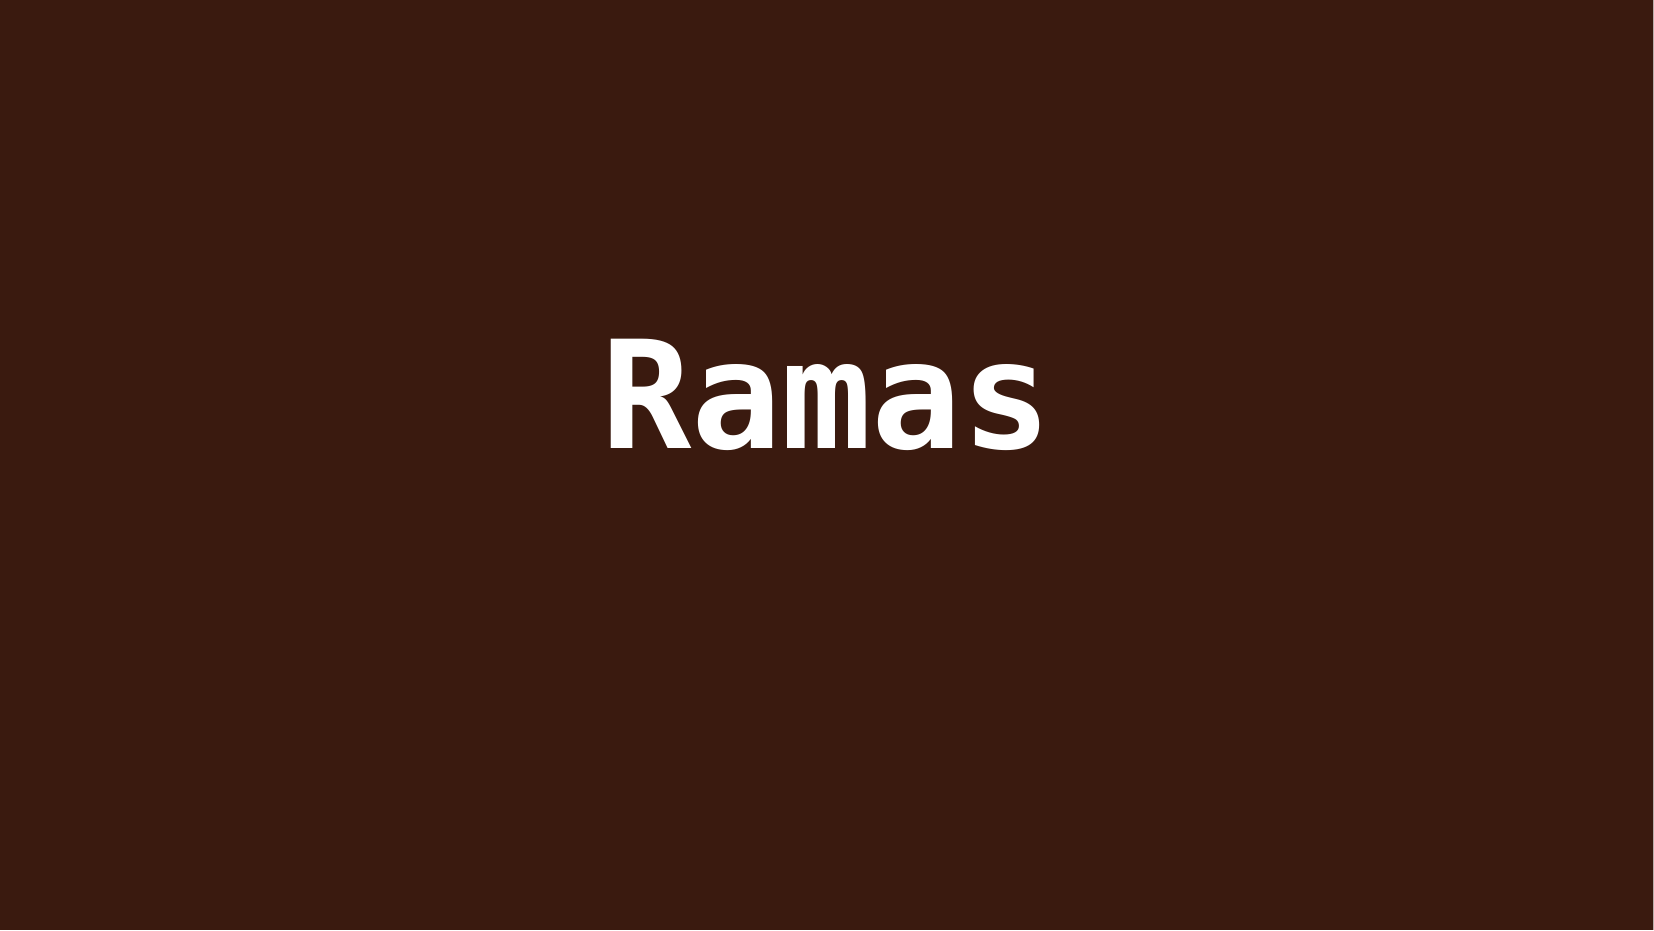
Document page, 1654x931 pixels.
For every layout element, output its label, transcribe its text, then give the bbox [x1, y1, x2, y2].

subtitle Ramas [82, 37, 1571, 758]
